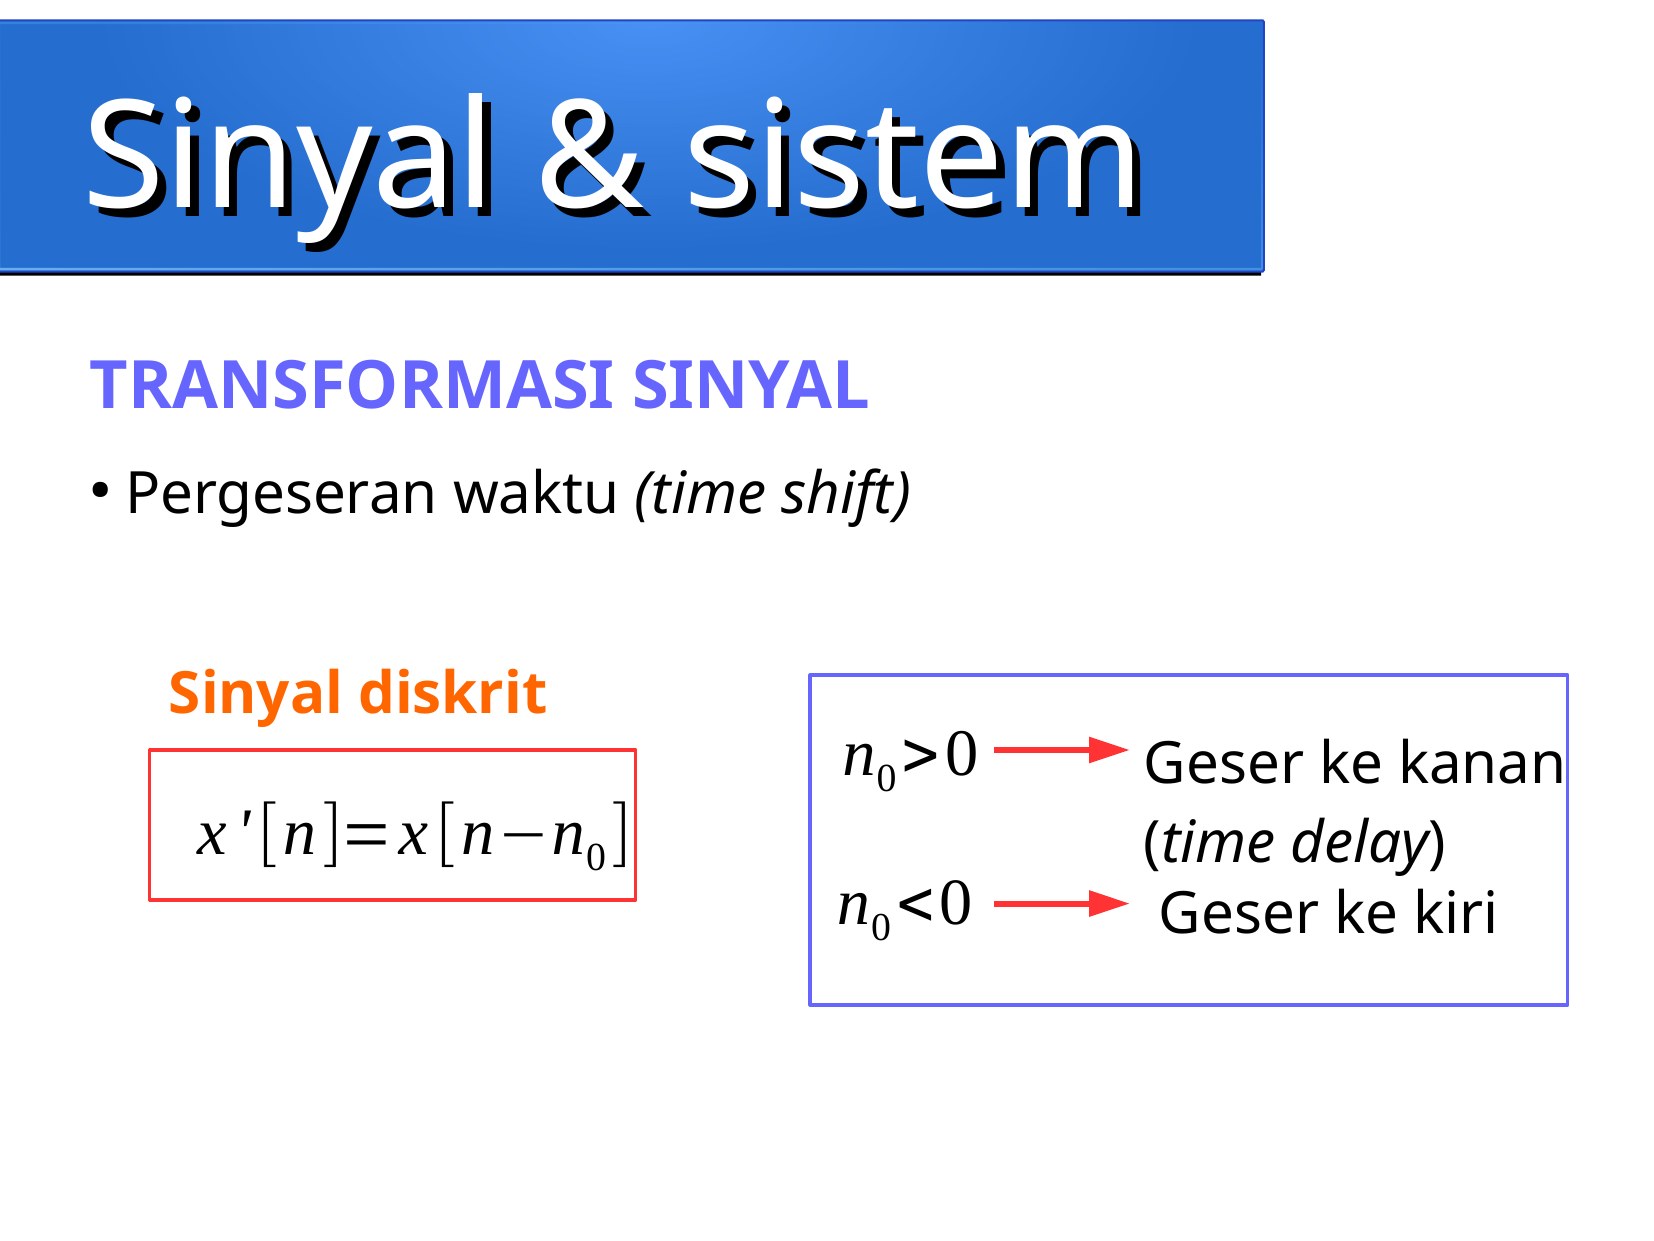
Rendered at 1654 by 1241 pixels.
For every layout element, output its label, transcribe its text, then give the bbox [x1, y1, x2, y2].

text_box Geser ke kiri [1144, 863, 1535, 945]
chart [186, 795, 634, 879]
chart [830, 866, 980, 950]
text_box TRANSFORMASI SINYAL [75, 330, 903, 420]
title Sinyal & sistem [82, 47, 1235, 252]
text_box Geser ke kanan (time delay) [1129, 713, 1566, 861]
chart [835, 716, 985, 800]
text_box Sinyal diskrit [154, 644, 565, 725]
text_box Pergeseran waktu (time shift) [75, 444, 933, 526]
